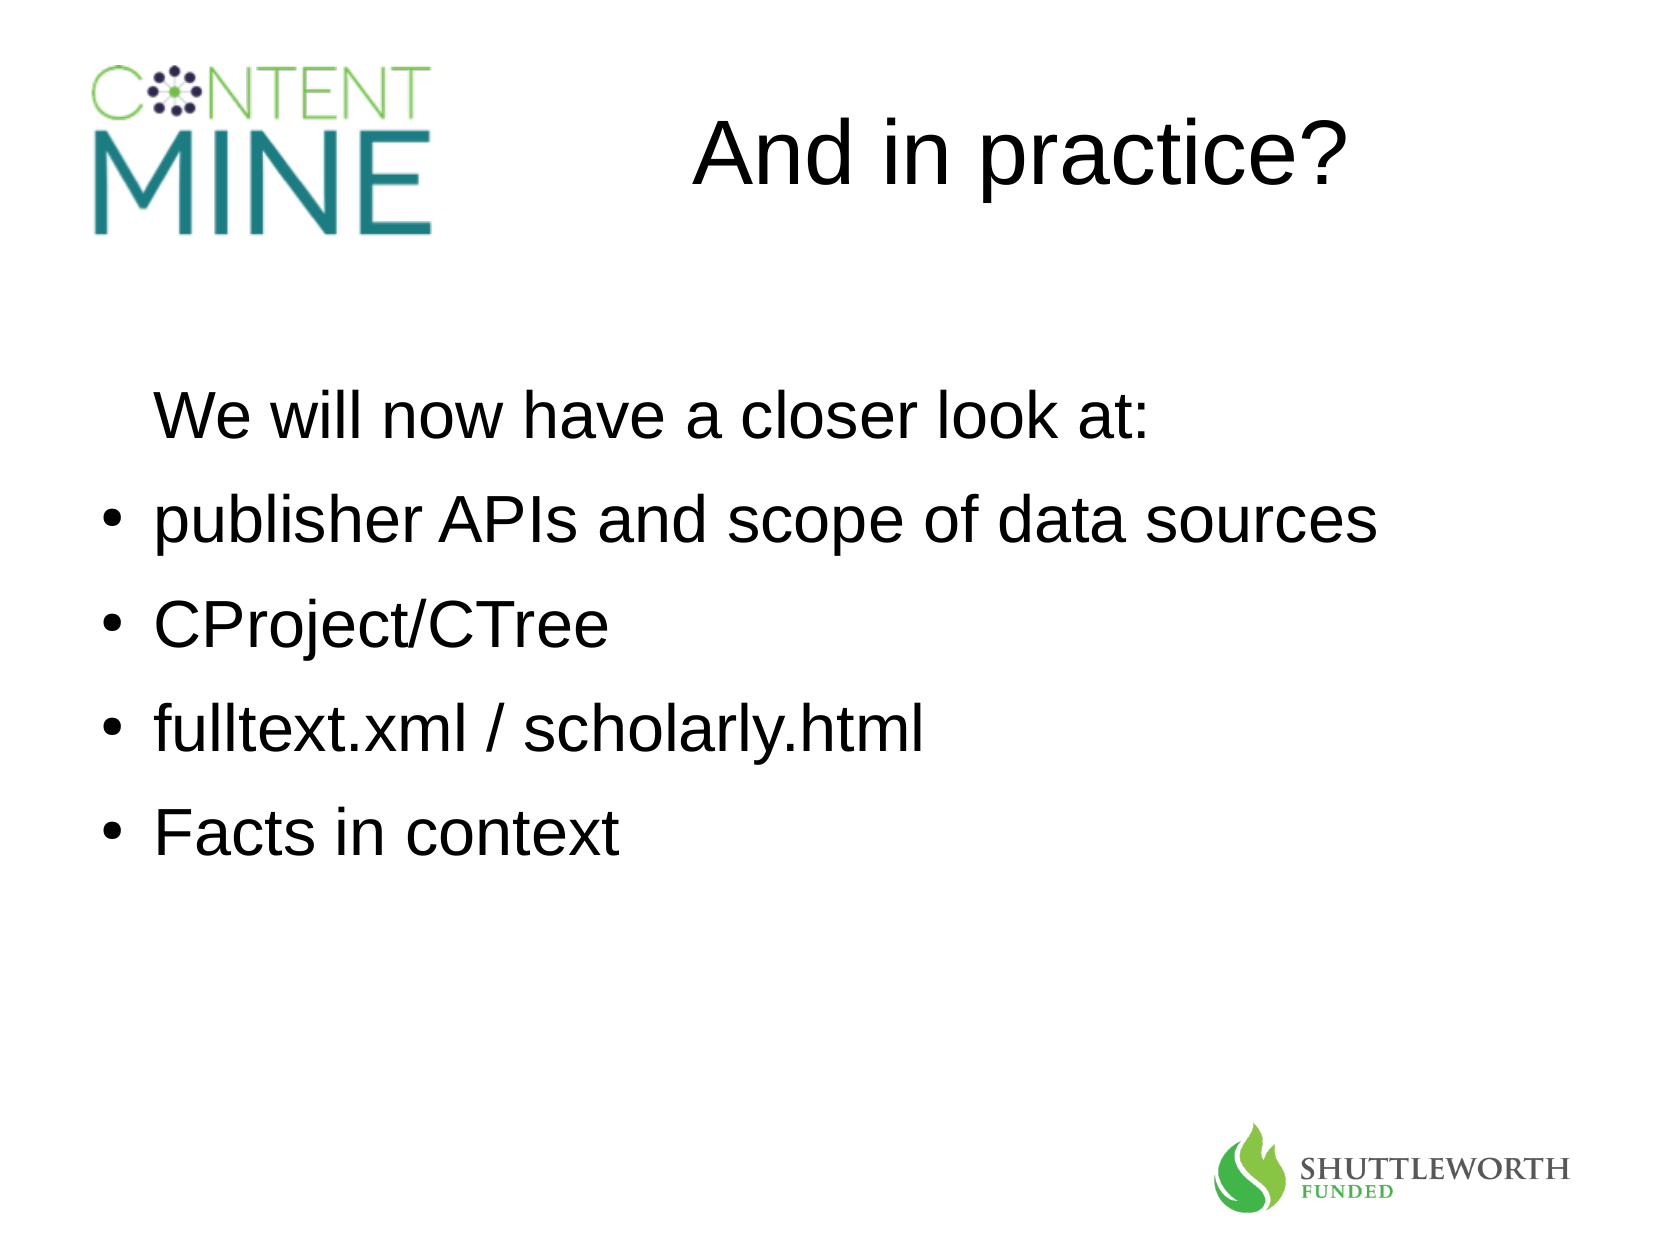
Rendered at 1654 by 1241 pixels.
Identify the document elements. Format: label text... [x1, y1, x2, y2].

picture [91, 64, 432, 236]
list We will now have a closer look at: publisher APIs and scope of data sources CProject/CTree fulltext.xml / scholarly.html Facts in context [82, 377, 1571, 1010]
title And in practice? [472, 49, 1571, 257]
picture [1200, 1112, 1581, 1222]
